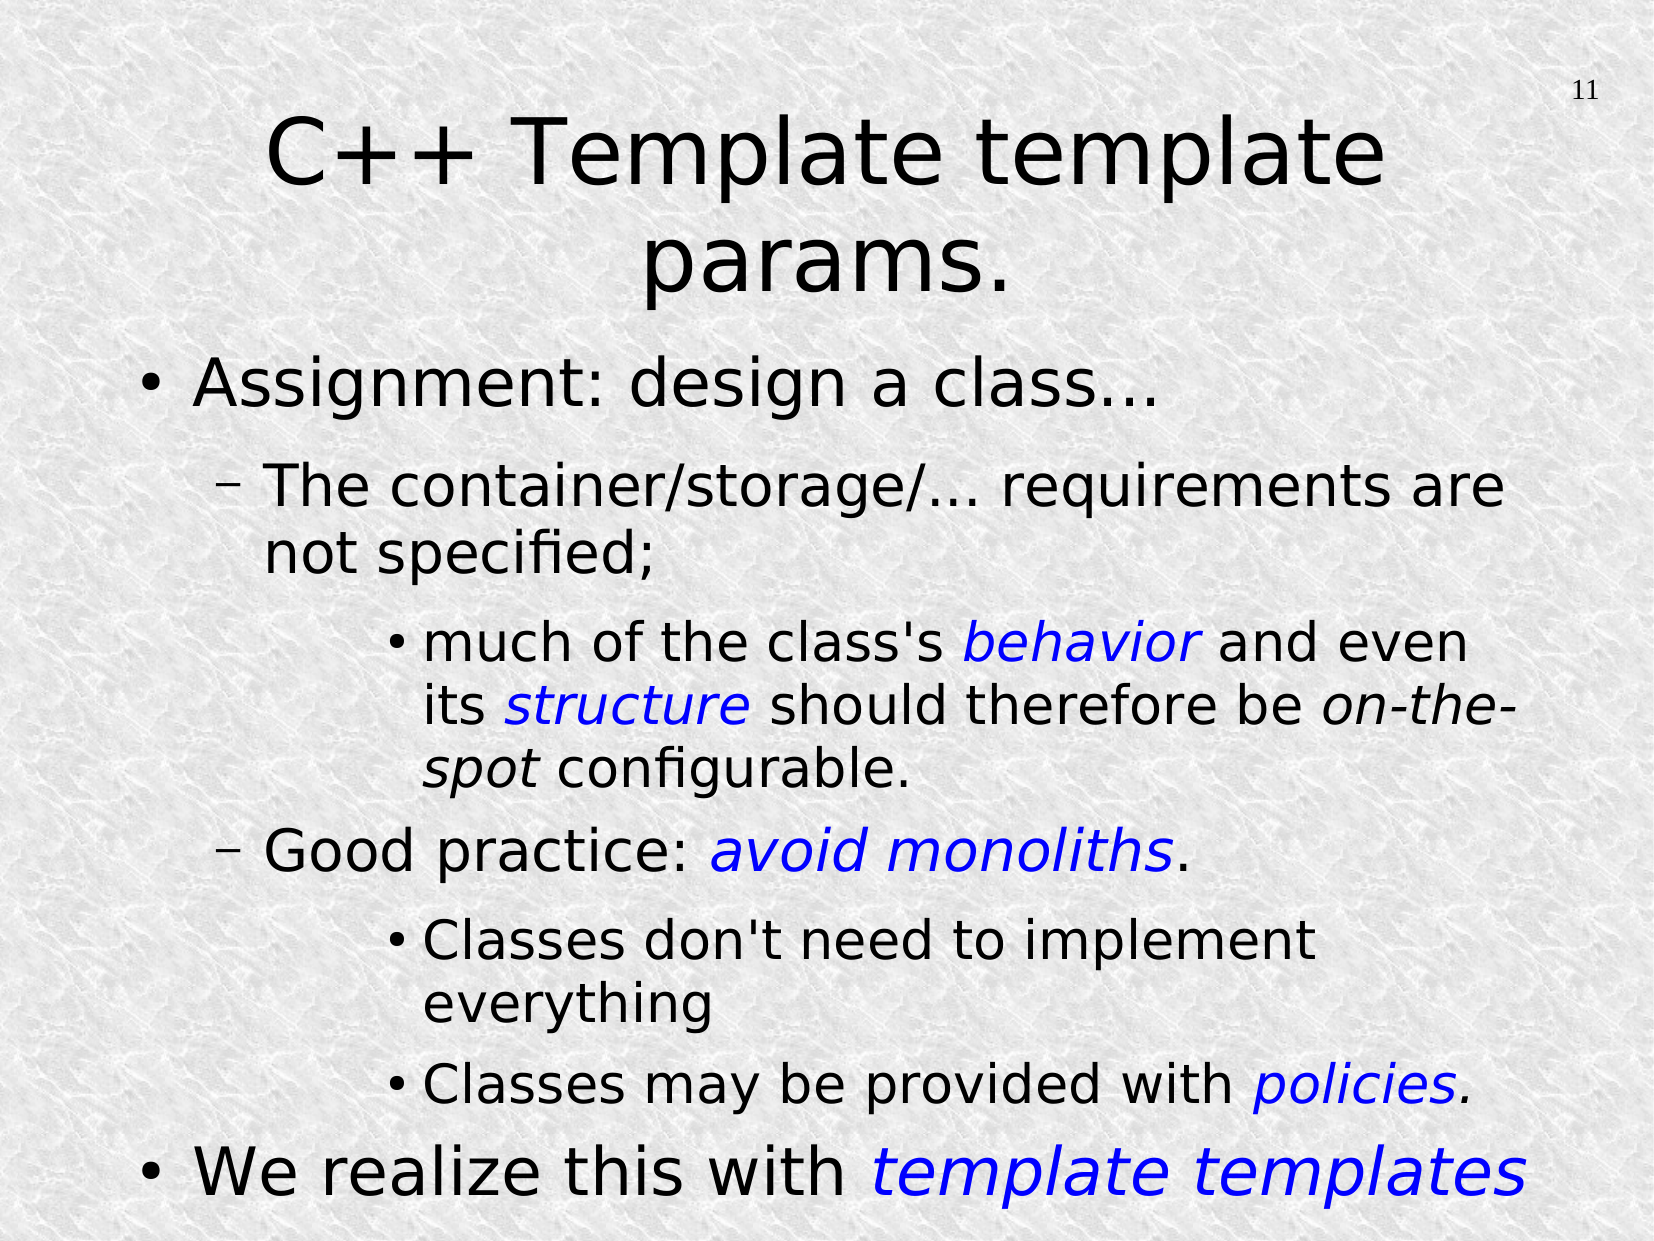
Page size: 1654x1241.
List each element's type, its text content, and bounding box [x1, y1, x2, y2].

list Assignment: design a class... The container/storage/... requirements are not specified; much of the class's behavior and even its structure should therefore be on-the-spot configurable. Good practice: avoid monoliths. Classes don't need to implement everything Classes may be provided with policies. We realize this with template templates [121, 344, 1534, 1212]
title C++ Template template params. [121, 99, 1534, 314]
picture [0, 0, 1654, 1241]
